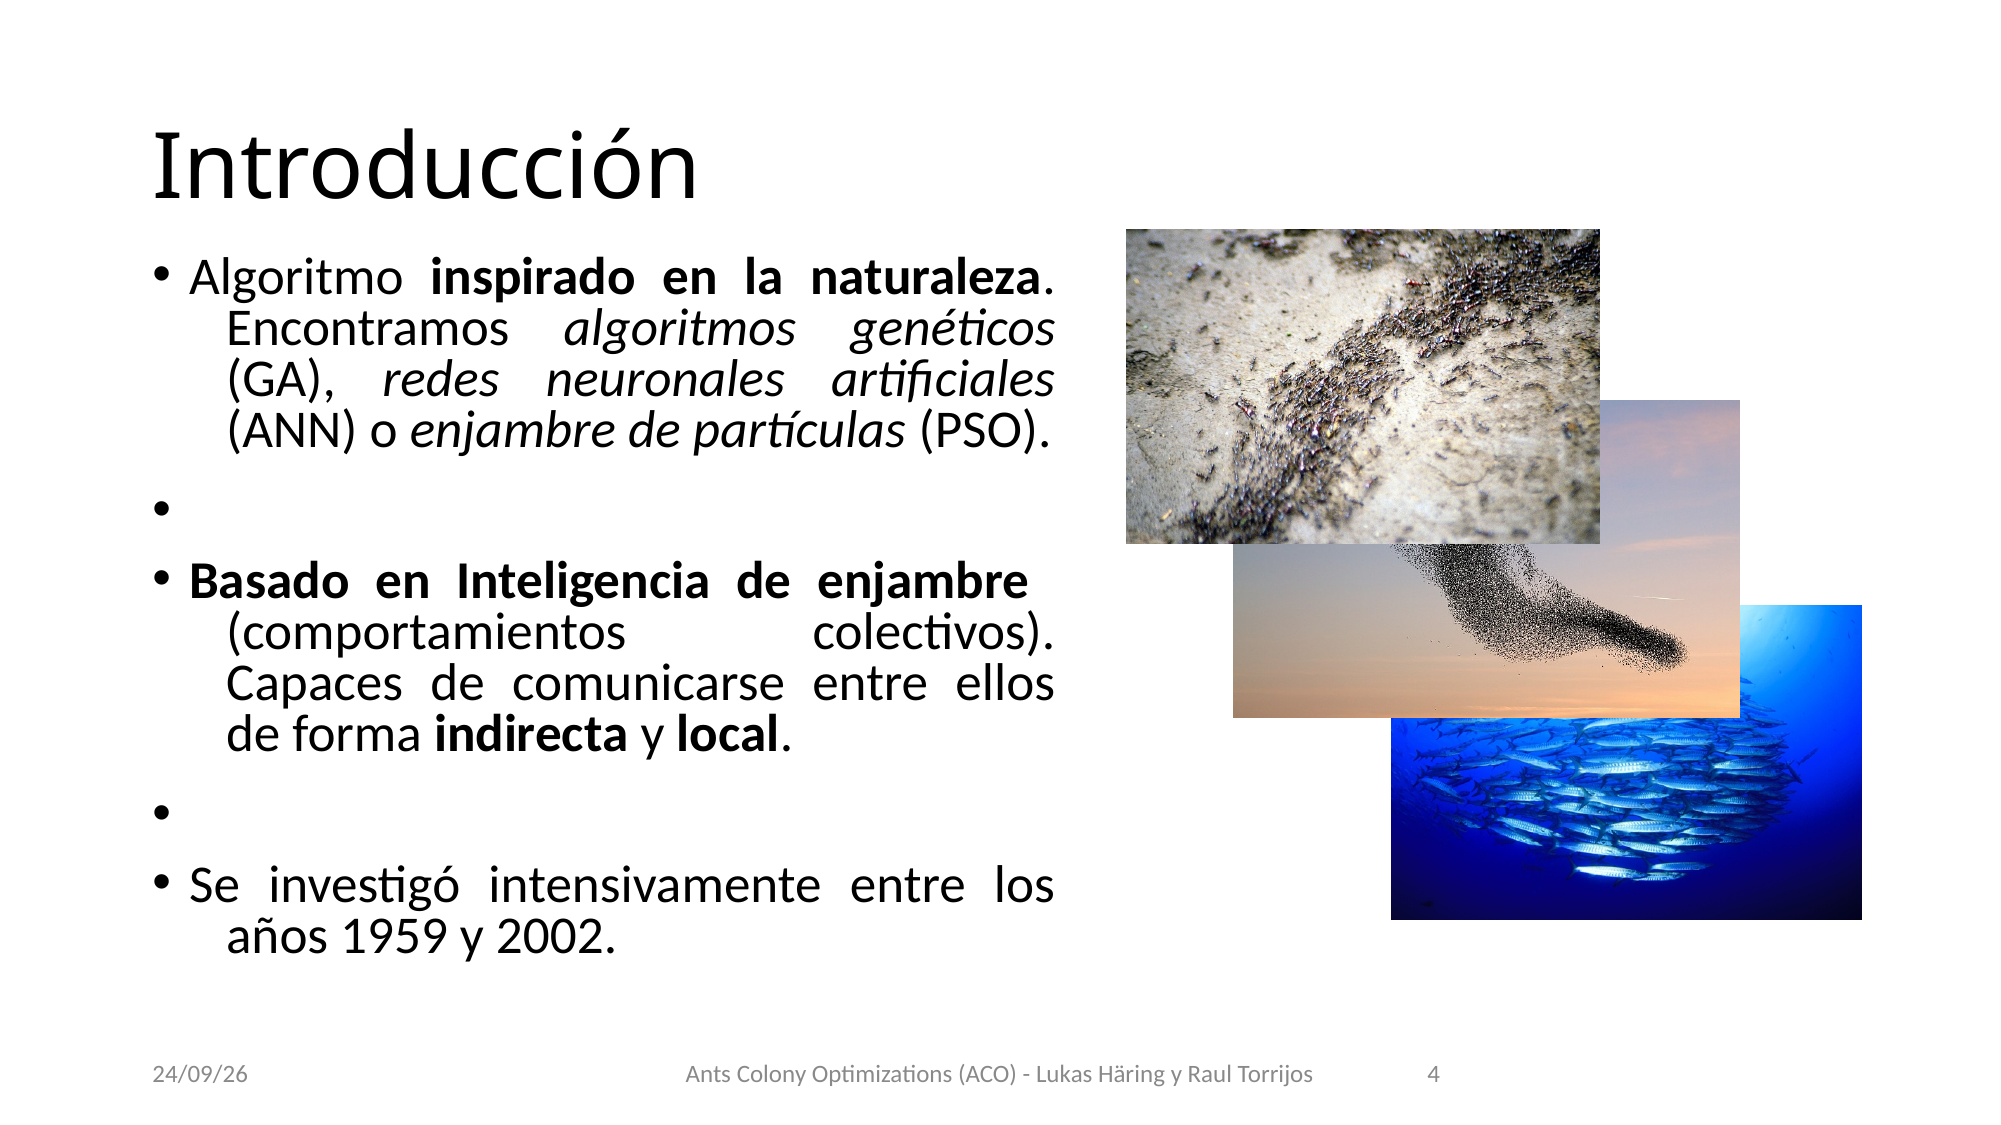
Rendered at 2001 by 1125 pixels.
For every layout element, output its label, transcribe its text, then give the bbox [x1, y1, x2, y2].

text_box 19/05/2019 [137, 1042, 588, 1103]
text_box Ants Colony Optimizations (ACO) - Lukas Häring y Raul Torrijos [662, 1042, 1338, 1103]
picture [1126, 230, 1862, 920]
title Introducción [137, 59, 1863, 278]
text_box [1412, 1042, 1863, 1103]
list Algoritmo inspirado en la naturaleza. Encontramos algoritmos genéticos (GA), redes neuronales artificiales (ANN) o enjambre de partículas (PSO). Basado en Inteligencia de enjambre (comportamientos colectivos). Capaces de comunicarse entre ellos de forma indirecta y local. Se investigó intensivamente entre los años 1959 y 2002. [137, 246, 1071, 1009]
